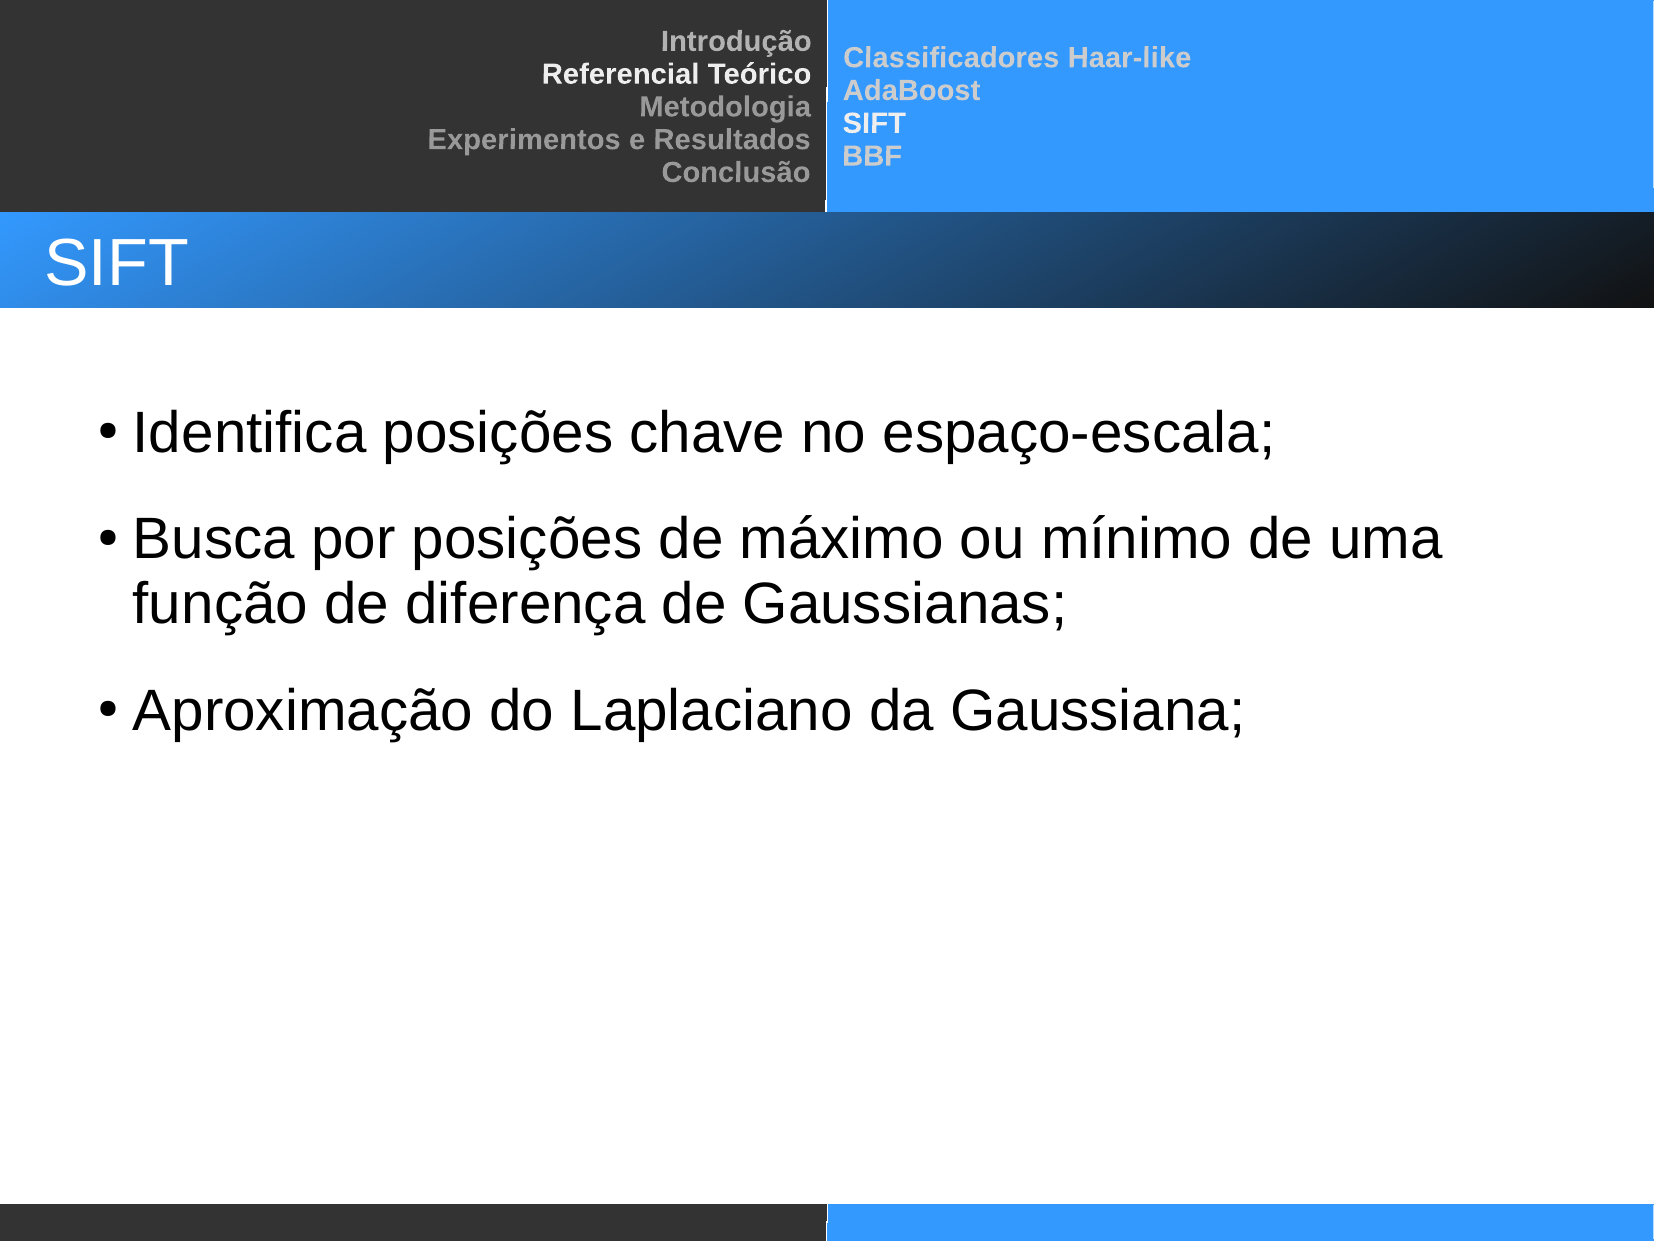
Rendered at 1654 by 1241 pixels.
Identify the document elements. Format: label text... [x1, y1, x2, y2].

text_box [827, 1204, 1654, 1241]
text_box Introdução Referencial Teórico Metodologia Experimentos e Resultados Conclusão [0, 0, 827, 212]
text_box Identifica posições chave no espaço-escala; Busca por posições de máximo ou mínimo de uma função de diferença de Gaussianas; Aproximação do Laplaciano da Gaussiana; [82, 392, 1571, 1052]
text_box Classificadores Haar-like AdaBoost SIFT BBF [827, 0, 1654, 212]
text_box SIFT [0, 212, 1654, 308]
text_box [0, 1204, 827, 1241]
